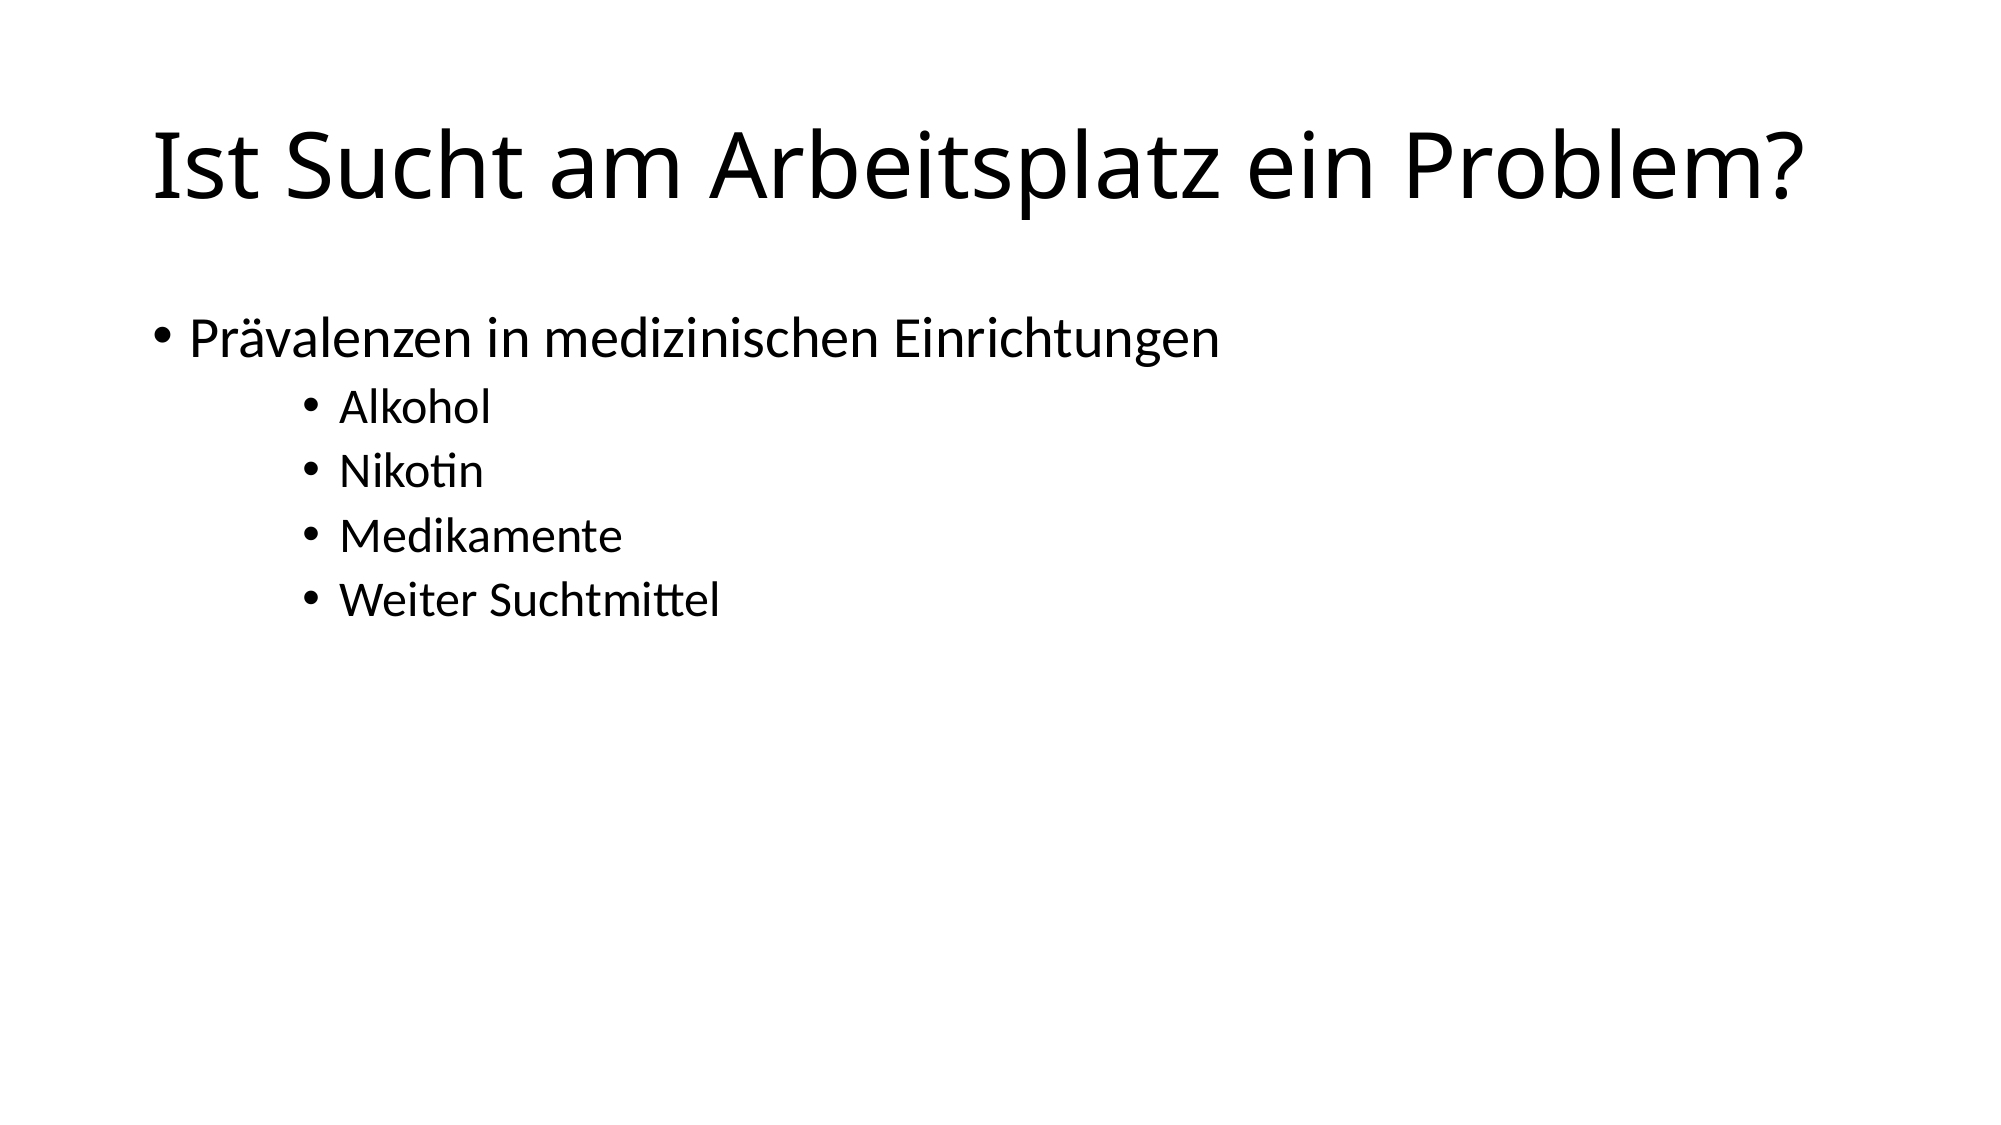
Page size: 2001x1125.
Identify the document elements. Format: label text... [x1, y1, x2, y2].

title Ist Sucht am Arbeitsplatz ein Problem? [137, 59, 1863, 278]
list Prävalenzen in medizinischen Einrichtungen Alkohol Nikotin Medikamente Weiter Suchtmittel [137, 299, 1863, 1014]
